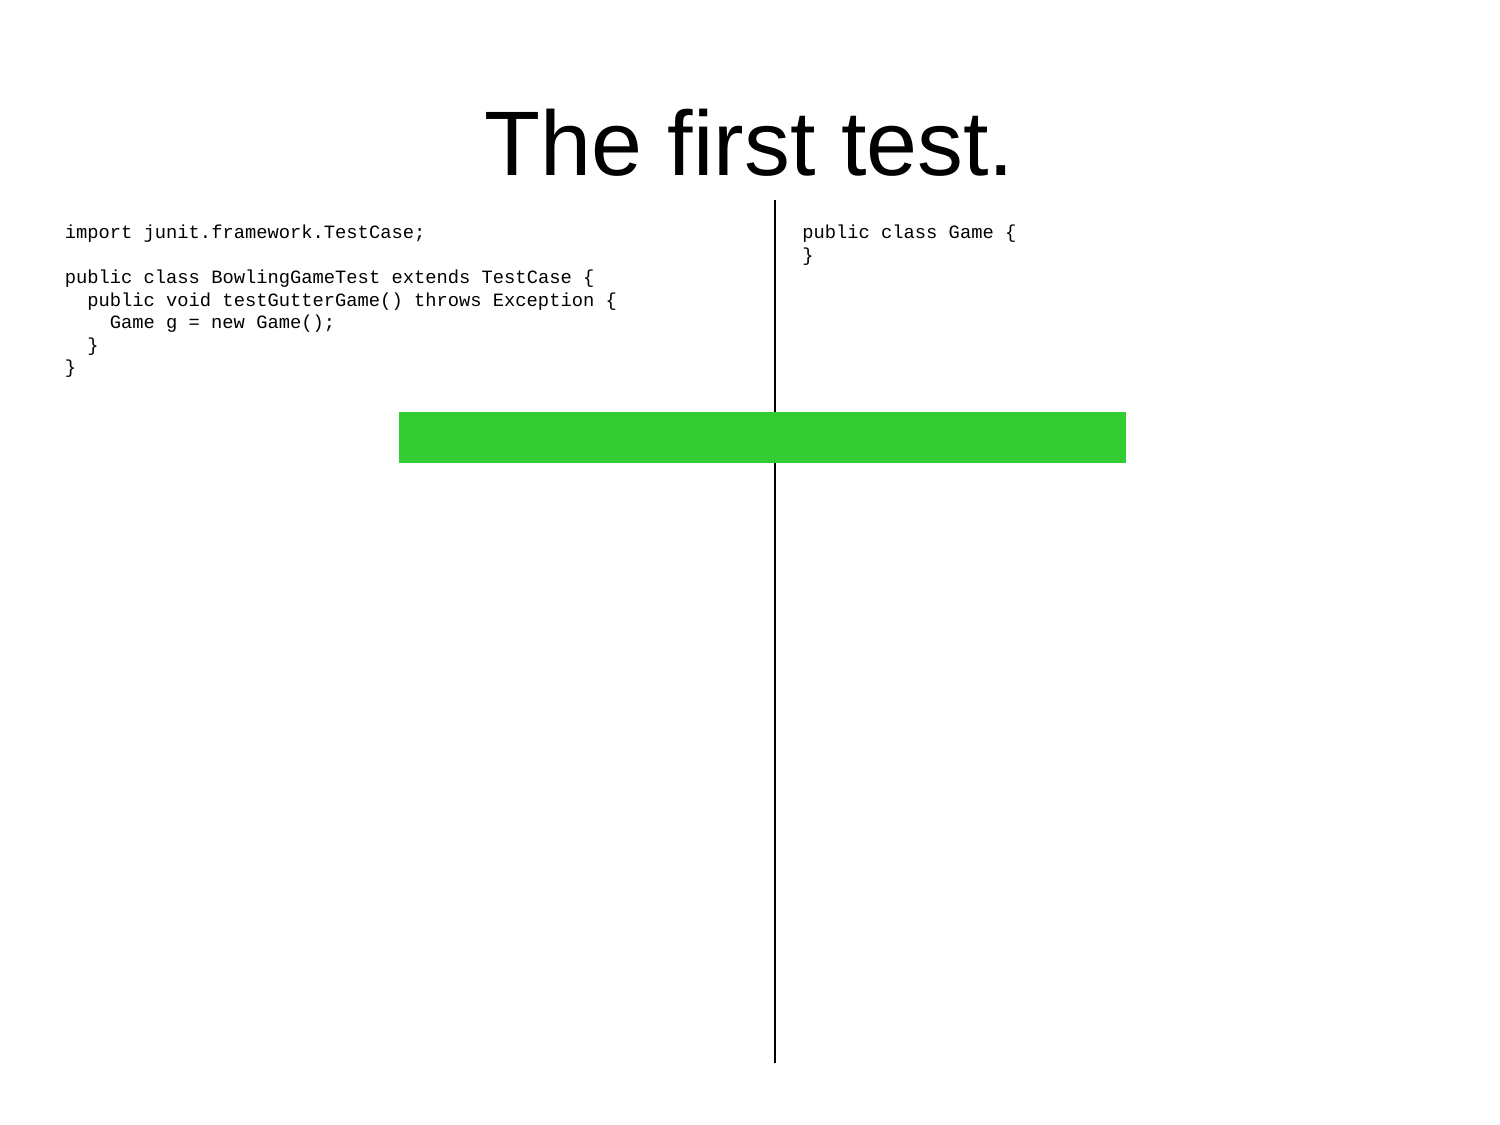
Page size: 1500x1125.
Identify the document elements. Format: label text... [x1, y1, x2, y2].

text_box [399, 412, 1125, 463]
text_box public class Game { } [787, 212, 1451, 273]
title The first test. [75, 45, 1426, 233]
text_box import junit.framework.TestCase; public class BowlingGameTest extends TestCase { public void testGutterGame() throws Exception { Game g = new Game(); } } [50, 212, 713, 386]
